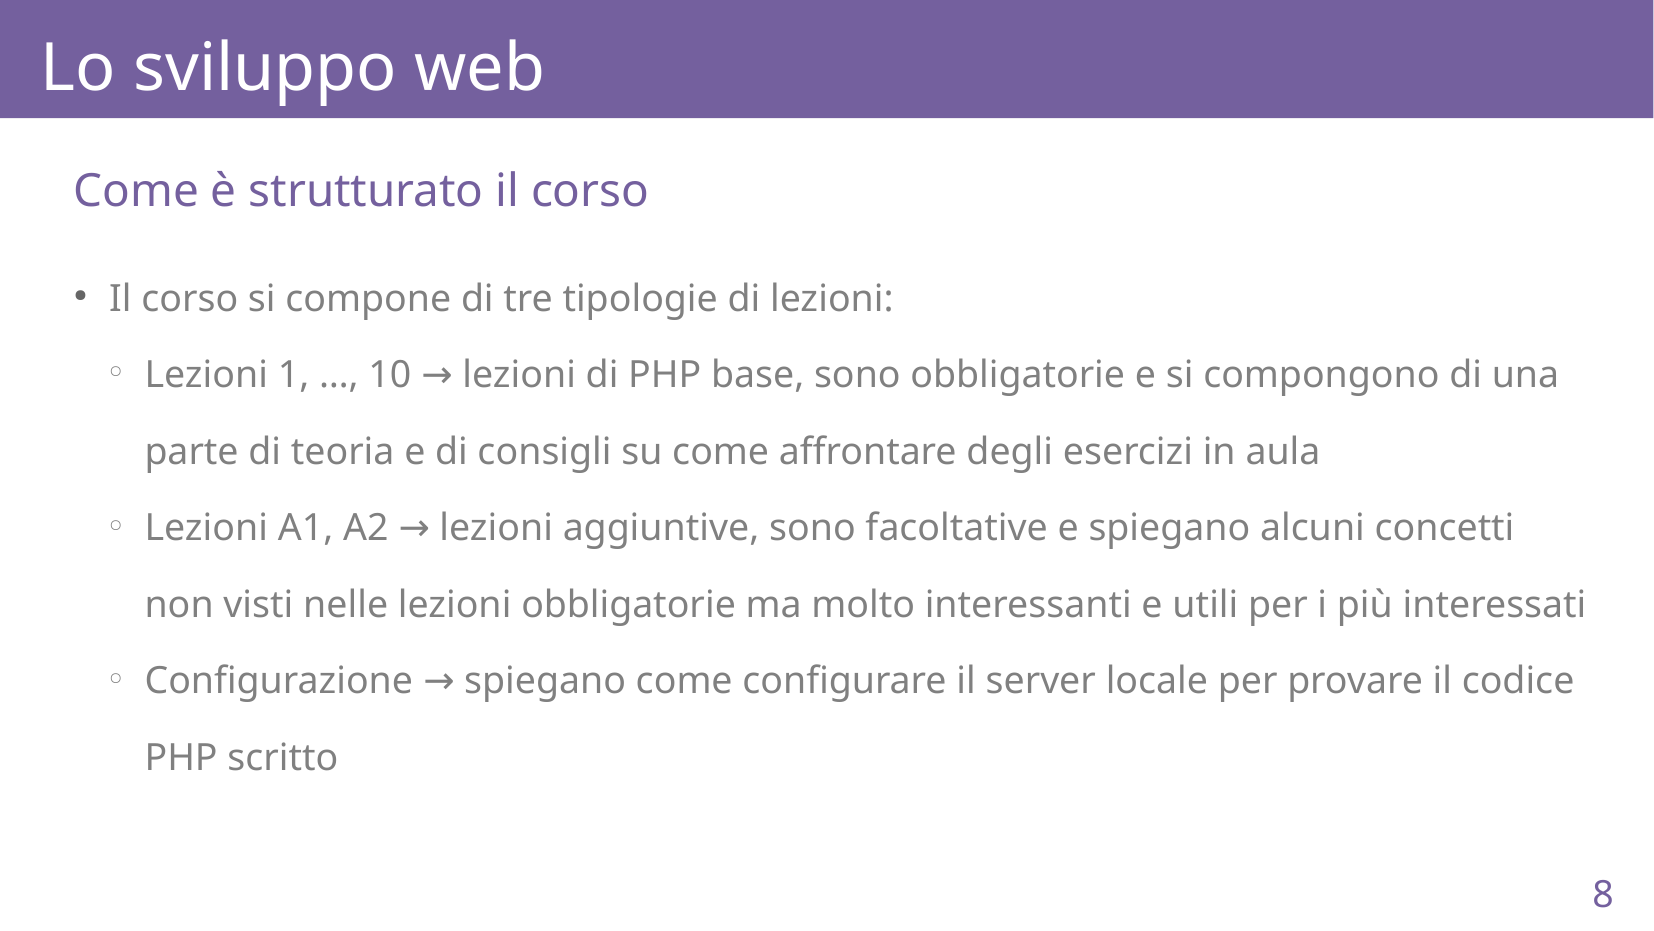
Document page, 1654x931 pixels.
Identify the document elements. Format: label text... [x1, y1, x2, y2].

text_box Il corso si compone di tre tipologie di lezioni: Lezioni 1, …, 10 → lezioni di PHP base, sono obbligatorie e si compongono di una parte di teoria e di consigli su come affrontare degli esercizi in aula Lezioni A1, A2 → lezioni aggiuntive, sono facoltative e spiegano alcuni concetti non visti nelle lezioni obbligatorie ma molto interessanti e utili per i più interessati Configurazione → spiegano come configurare il server locale per provare il codice PHP scritto [59, 238, 1579, 726]
text_box Come è strutturato il corso [59, 150, 649, 220]
text_box [0, 0, 1654, 119]
text_box Lo sviluppo web [25, 11, 487, 107]
text_box <numero> [1513, 860, 1654, 931]
